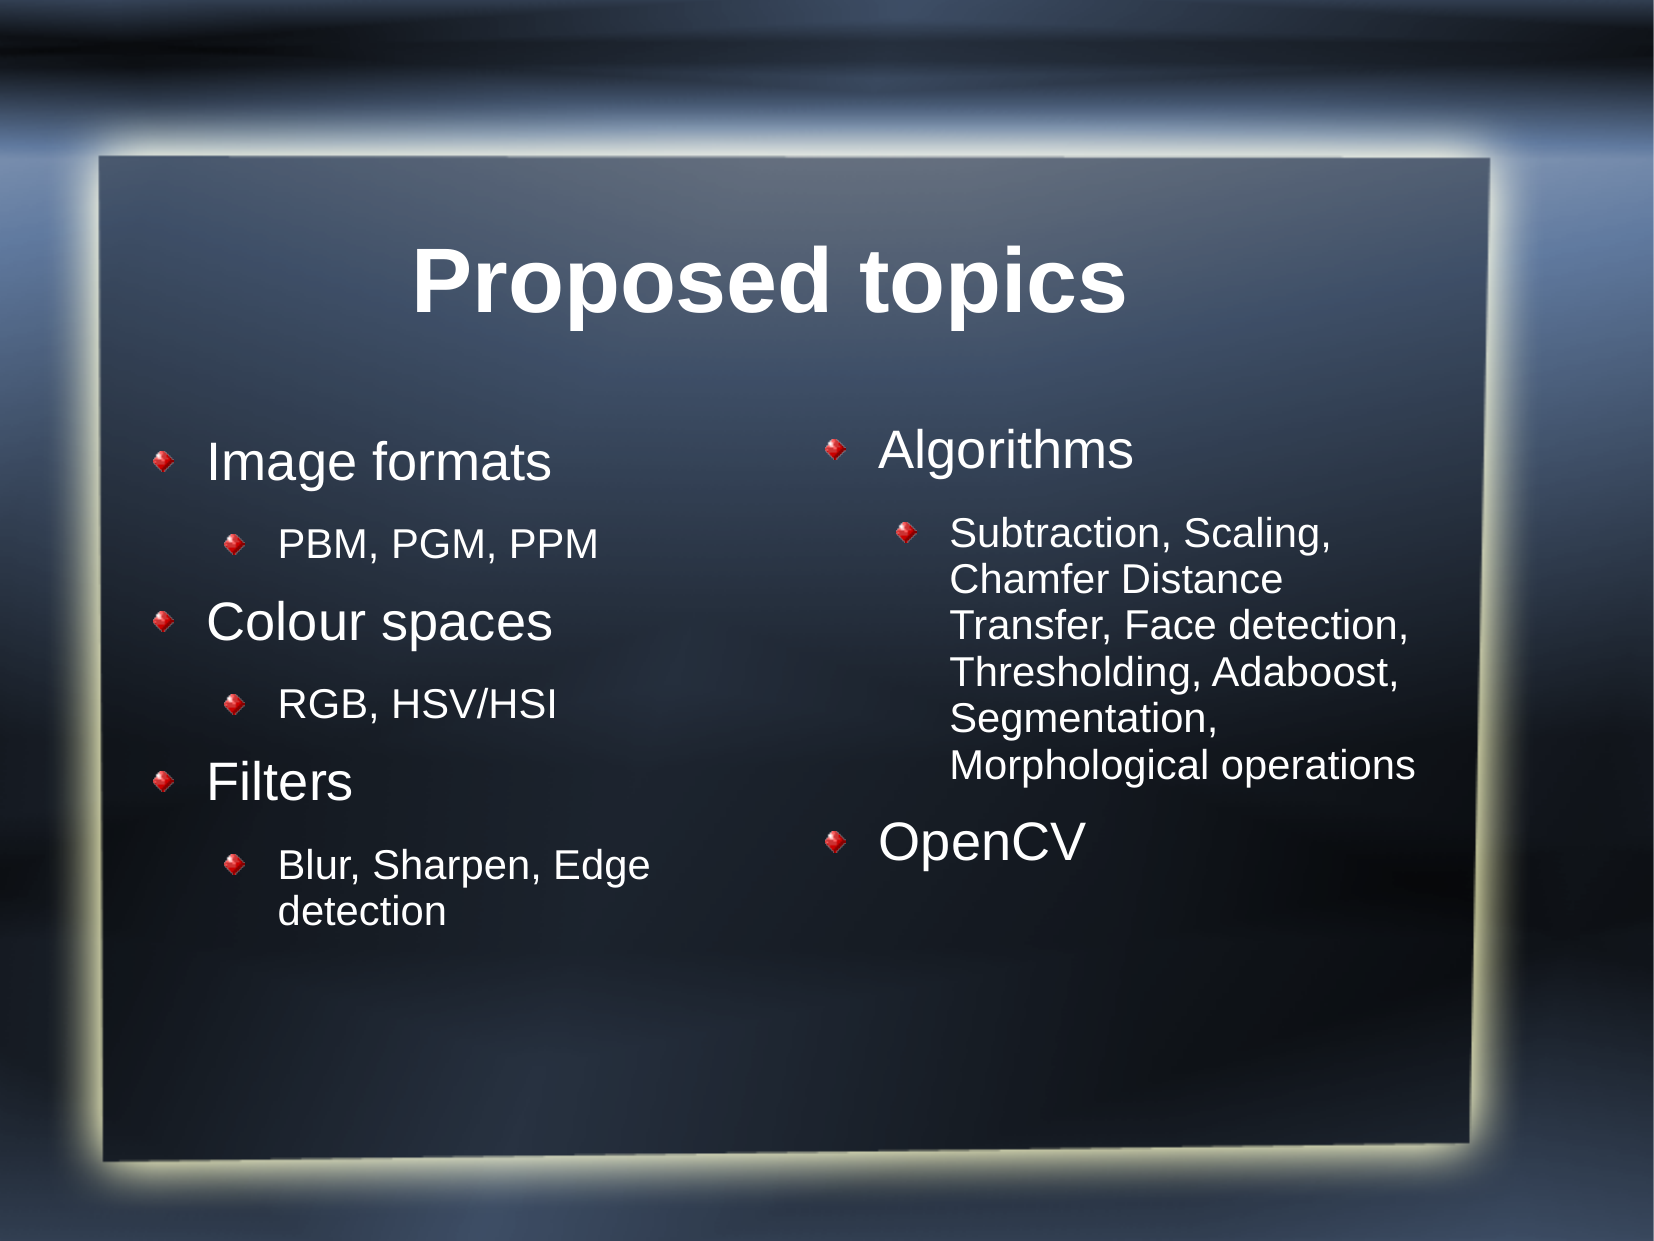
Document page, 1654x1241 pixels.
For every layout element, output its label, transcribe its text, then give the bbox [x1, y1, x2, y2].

picture [0, 0, 1654, 1241]
title Proposed topics [124, 177, 1418, 384]
list Image formats PBM, PGM, PPM Colour spaces RGB, HSV/HSI Filters Blur, Sharpen, Edge detection [135, 431, 768, 1093]
list Algorithms Subtraction, Scaling, Chamfer Distance Transfer, Face detection, Thresholding, Adaboost, Segmentation, Morphological operations OpenCV [807, 419, 1448, 1238]
